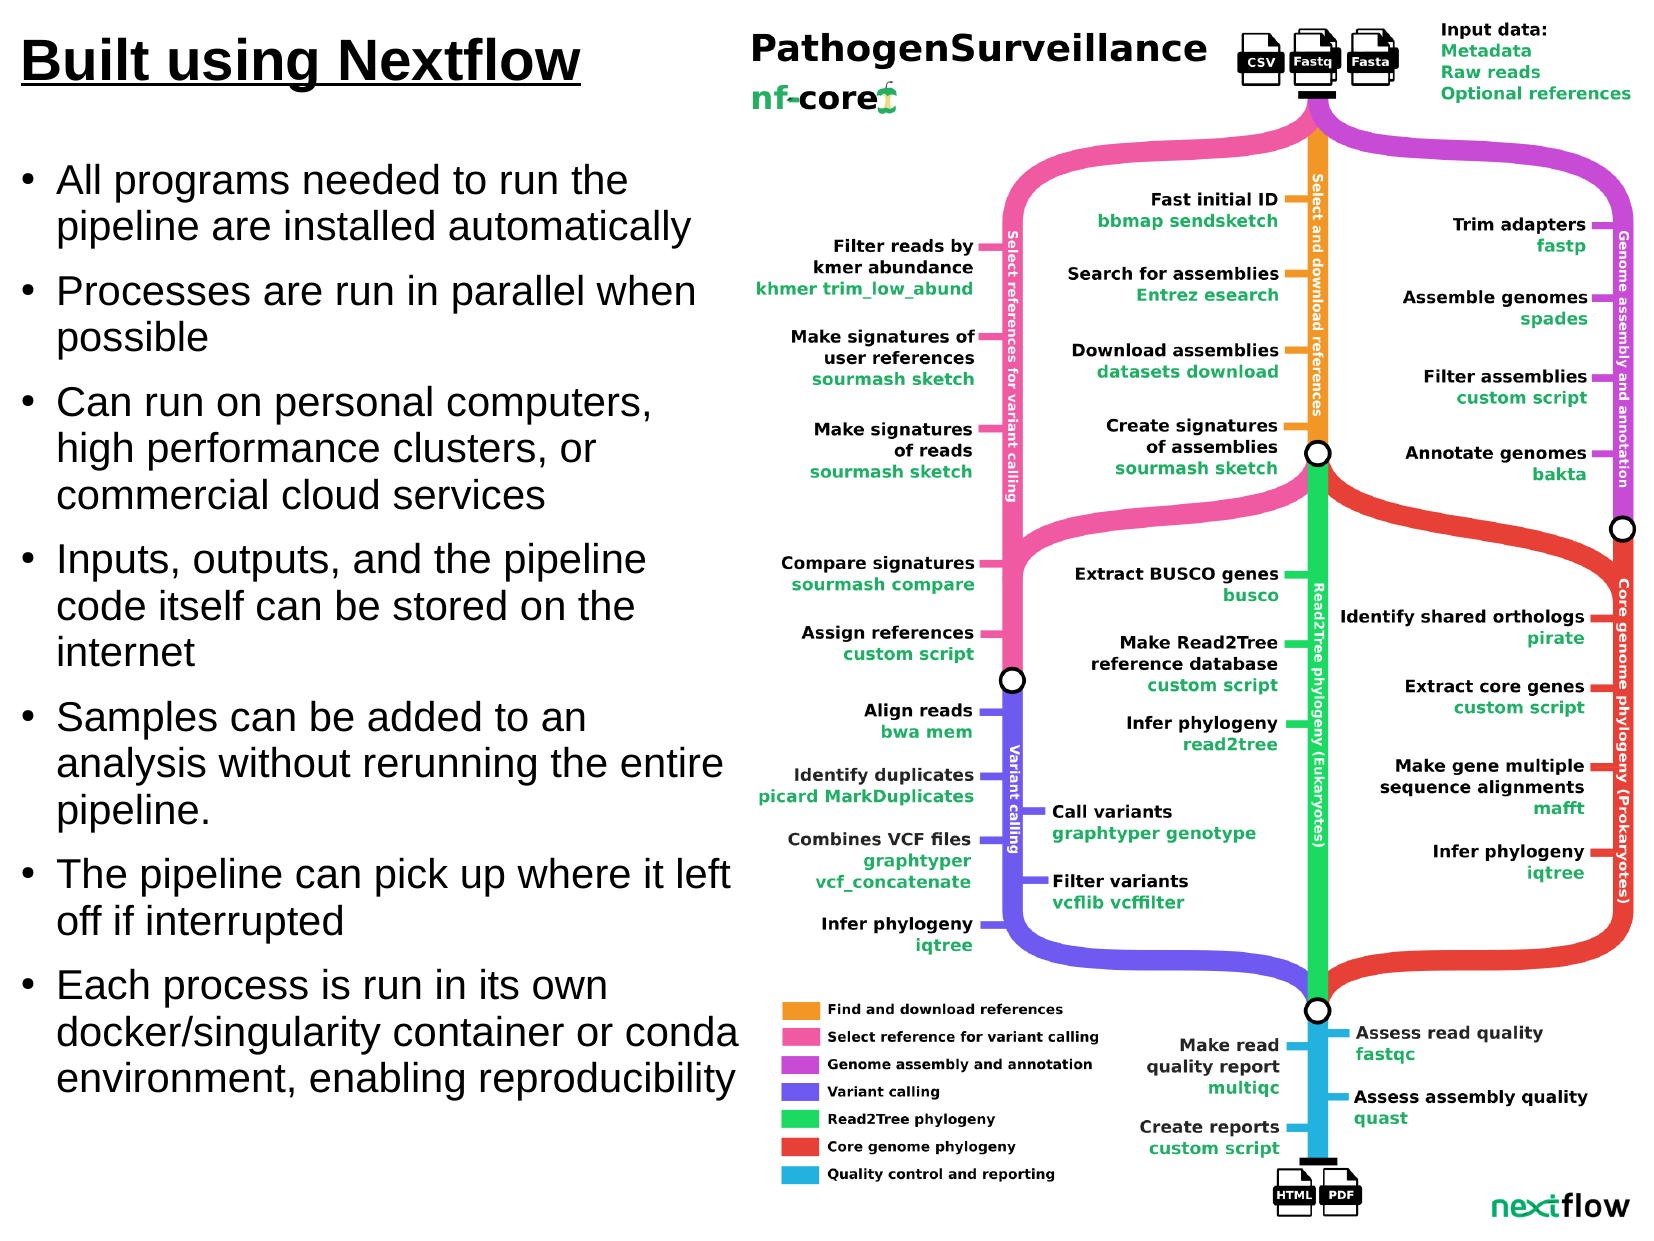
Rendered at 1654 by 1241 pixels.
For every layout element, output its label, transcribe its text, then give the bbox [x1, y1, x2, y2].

picture [742, 18, 1642, 1219]
text_box Built using Nextflow All programs needed to run the pipeline are installed automatically Processes are run in parallel when possible Can run on personal computers, high performance clusters, or commercial cloud services Inputs, outputs, and the pipeline code itself can be stored on the internet Samples can be added to an analysis without rerunning the entire pipeline. The pipeline can pick up where it left off if interrupted Each process is run in its own docker/singularity container or conda environment, enabling reproducibility [5, 19, 756, 1145]
